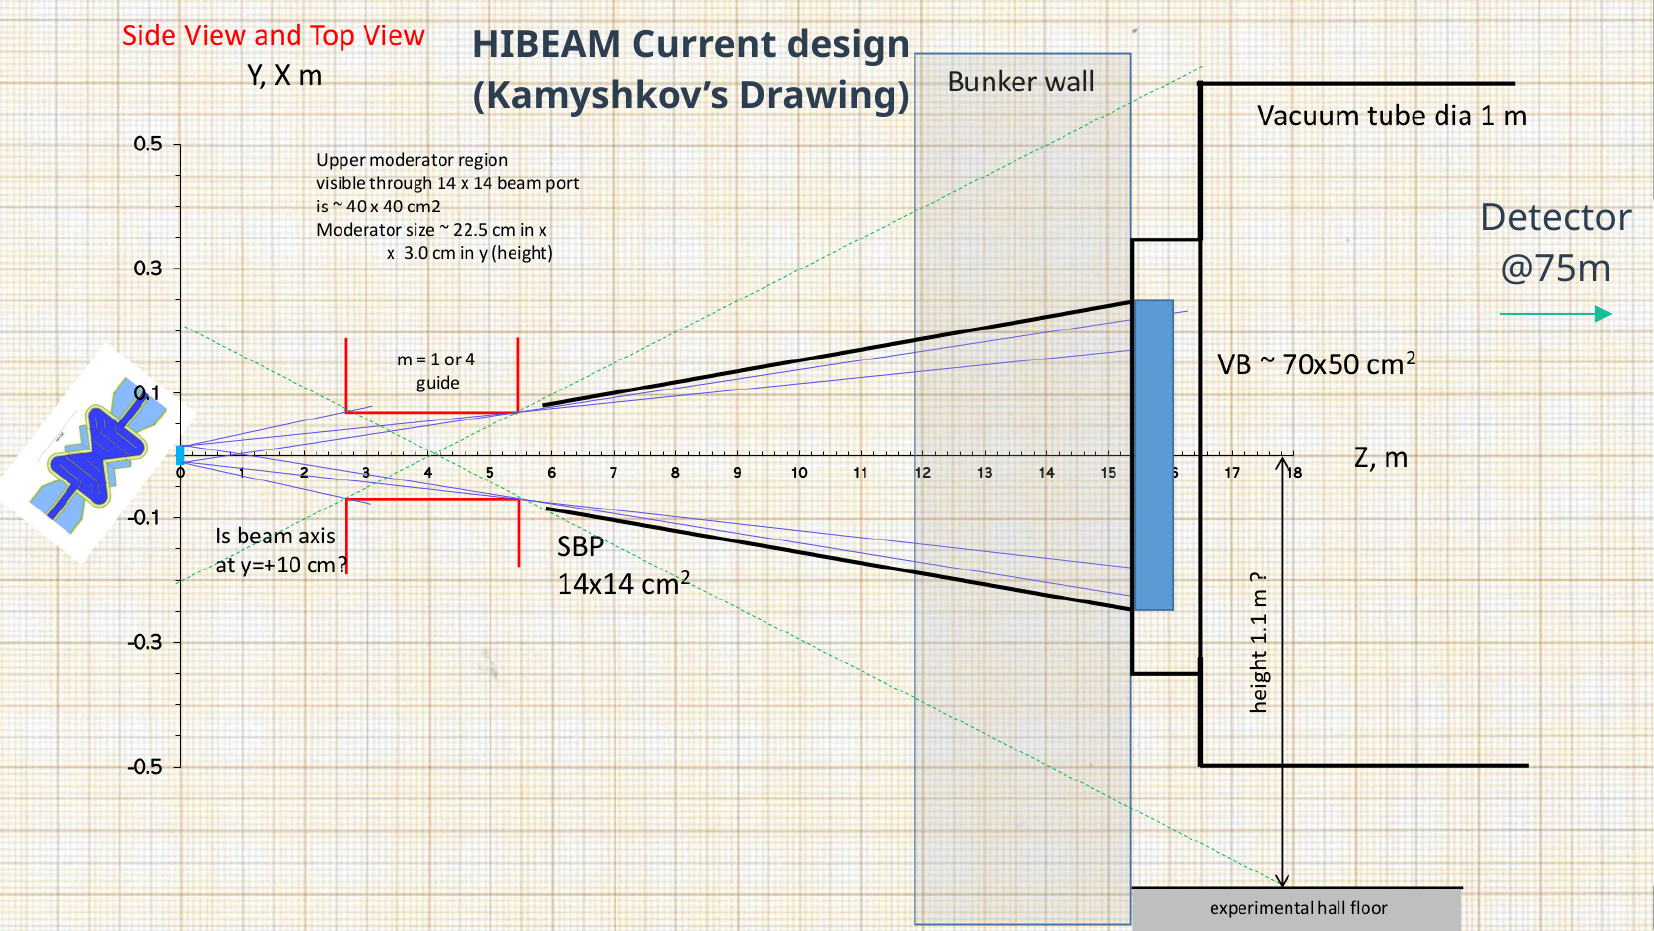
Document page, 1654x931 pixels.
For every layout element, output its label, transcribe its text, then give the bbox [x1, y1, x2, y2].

picture [0, 0, 1654, 931]
text_box HIBEAM Current design (Kamyshkov’s Drawing) [447, 0, 936, 151]
text_box Detector @75m [1462, 183, 1651, 301]
